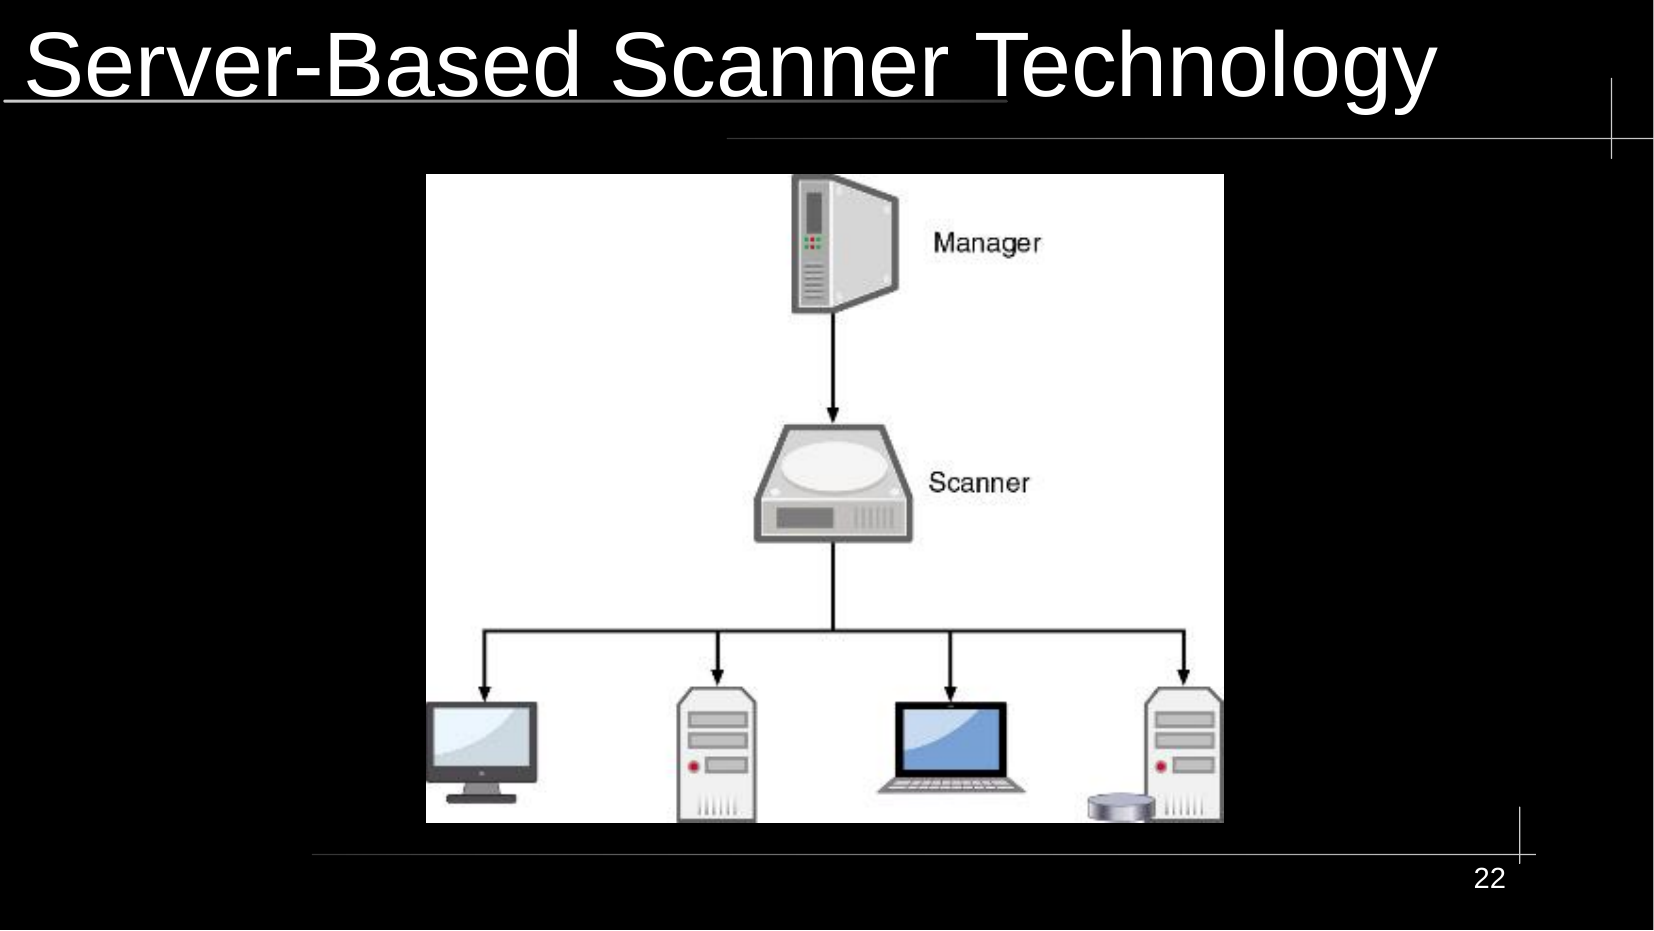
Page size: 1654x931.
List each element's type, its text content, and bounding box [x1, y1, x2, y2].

picture [426, 174, 1224, 823]
title Server-Based Scanner Technology [23, 11, 1589, 119]
